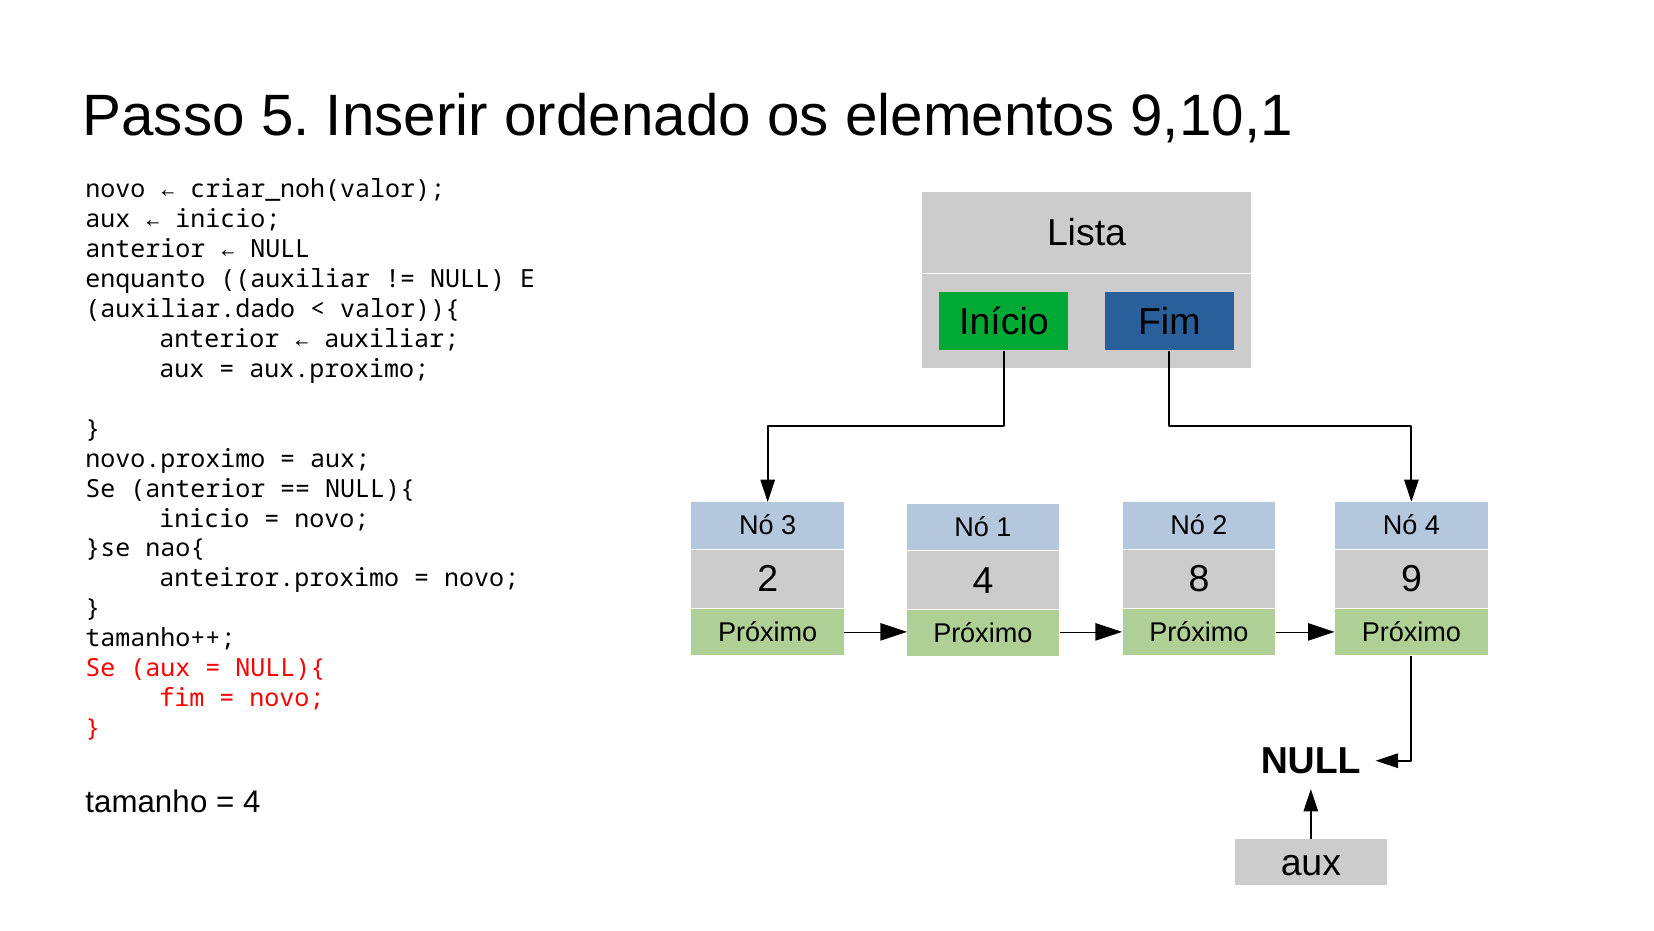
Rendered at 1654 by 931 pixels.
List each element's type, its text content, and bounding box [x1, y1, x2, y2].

text_box Início [938, 291, 1069, 351]
text_box Nó 2 [1122, 501, 1276, 550]
text_box aux [1234, 838, 1388, 886]
text_box Nó 4 [1334, 501, 1489, 550]
text_box Lista [921, 191, 1252, 273]
text_box Nó 1 [906, 503, 1060, 551]
text_box [921, 273, 1252, 369]
text_box Próximo [1334, 608, 1489, 656]
text_box tamanho = 4 [70, 779, 276, 827]
text_box Próximo [690, 608, 845, 656]
text_box Próximo [1122, 608, 1276, 656]
title Passo 5. Inserir ordenado os elementos 9,10,1 [82, 37, 1571, 193]
text_box Nó 3 [690, 501, 845, 550]
text_box novo ← criar_noh(valor); aux ← inicio; anterior ← NULL enquanto ((auxiliar != NULL) E (auxiliar.dado < valor)){ anterior ← auxiliar; aux = aux.proximo; } novo.proximo = aux; Se (anterior == NULL){ inicio = novo; }se nao{ anteiror.proximo = novo; } tamanho++; Se (aux = NULL){ fim = novo; } [70, 165, 615, 779]
text_box 2 [690, 550, 845, 608]
text_box Próximo [906, 609, 1060, 657]
text_box Fim [1104, 291, 1235, 351]
text_box 9 [1334, 550, 1489, 608]
text_box NULL [1246, 732, 1376, 790]
text_box 8 [1122, 550, 1276, 608]
text_box 4 [906, 551, 1060, 609]
